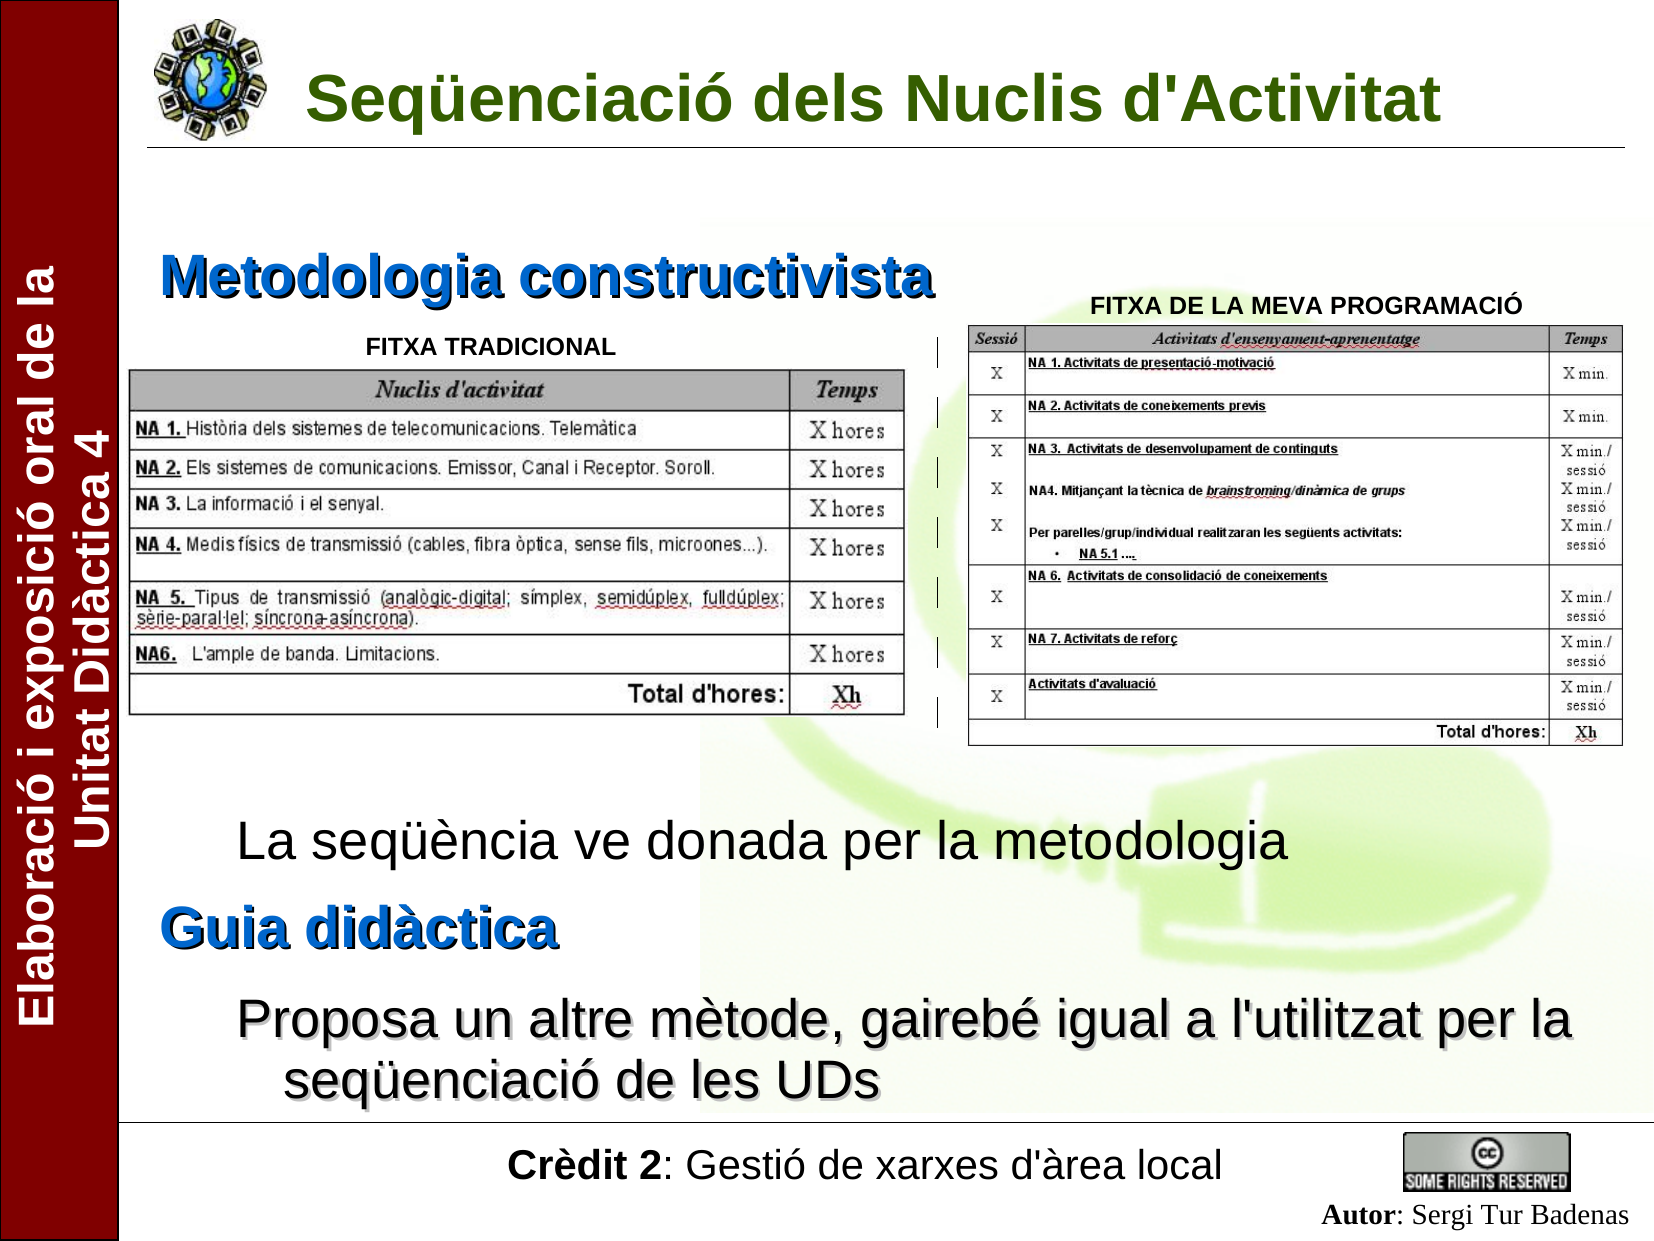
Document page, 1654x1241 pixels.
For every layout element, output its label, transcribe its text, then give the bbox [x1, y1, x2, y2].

text_box FITXA DE LA MEVA PROGRAMACIÓ [1075, 284, 1535, 327]
picture [1403, 1132, 1571, 1192]
picture [126, 368, 908, 717]
picture [700, 217, 1654, 1113]
title Seqüenciació dels Nuclis d'Activitat [129, 49, 1619, 148]
picture [966, 323, 1624, 747]
text_box FITXA TRADICIONAL [350, 325, 630, 369]
list Metodologia constructivista La seqüència ve donada per la metodologia Guia didàctica Proposa un altre mètode, gairebé igual a l'utilitzat per la seqüenciació de les UDs [141, 242, 1630, 1111]
picture [154, 19, 268, 49]
